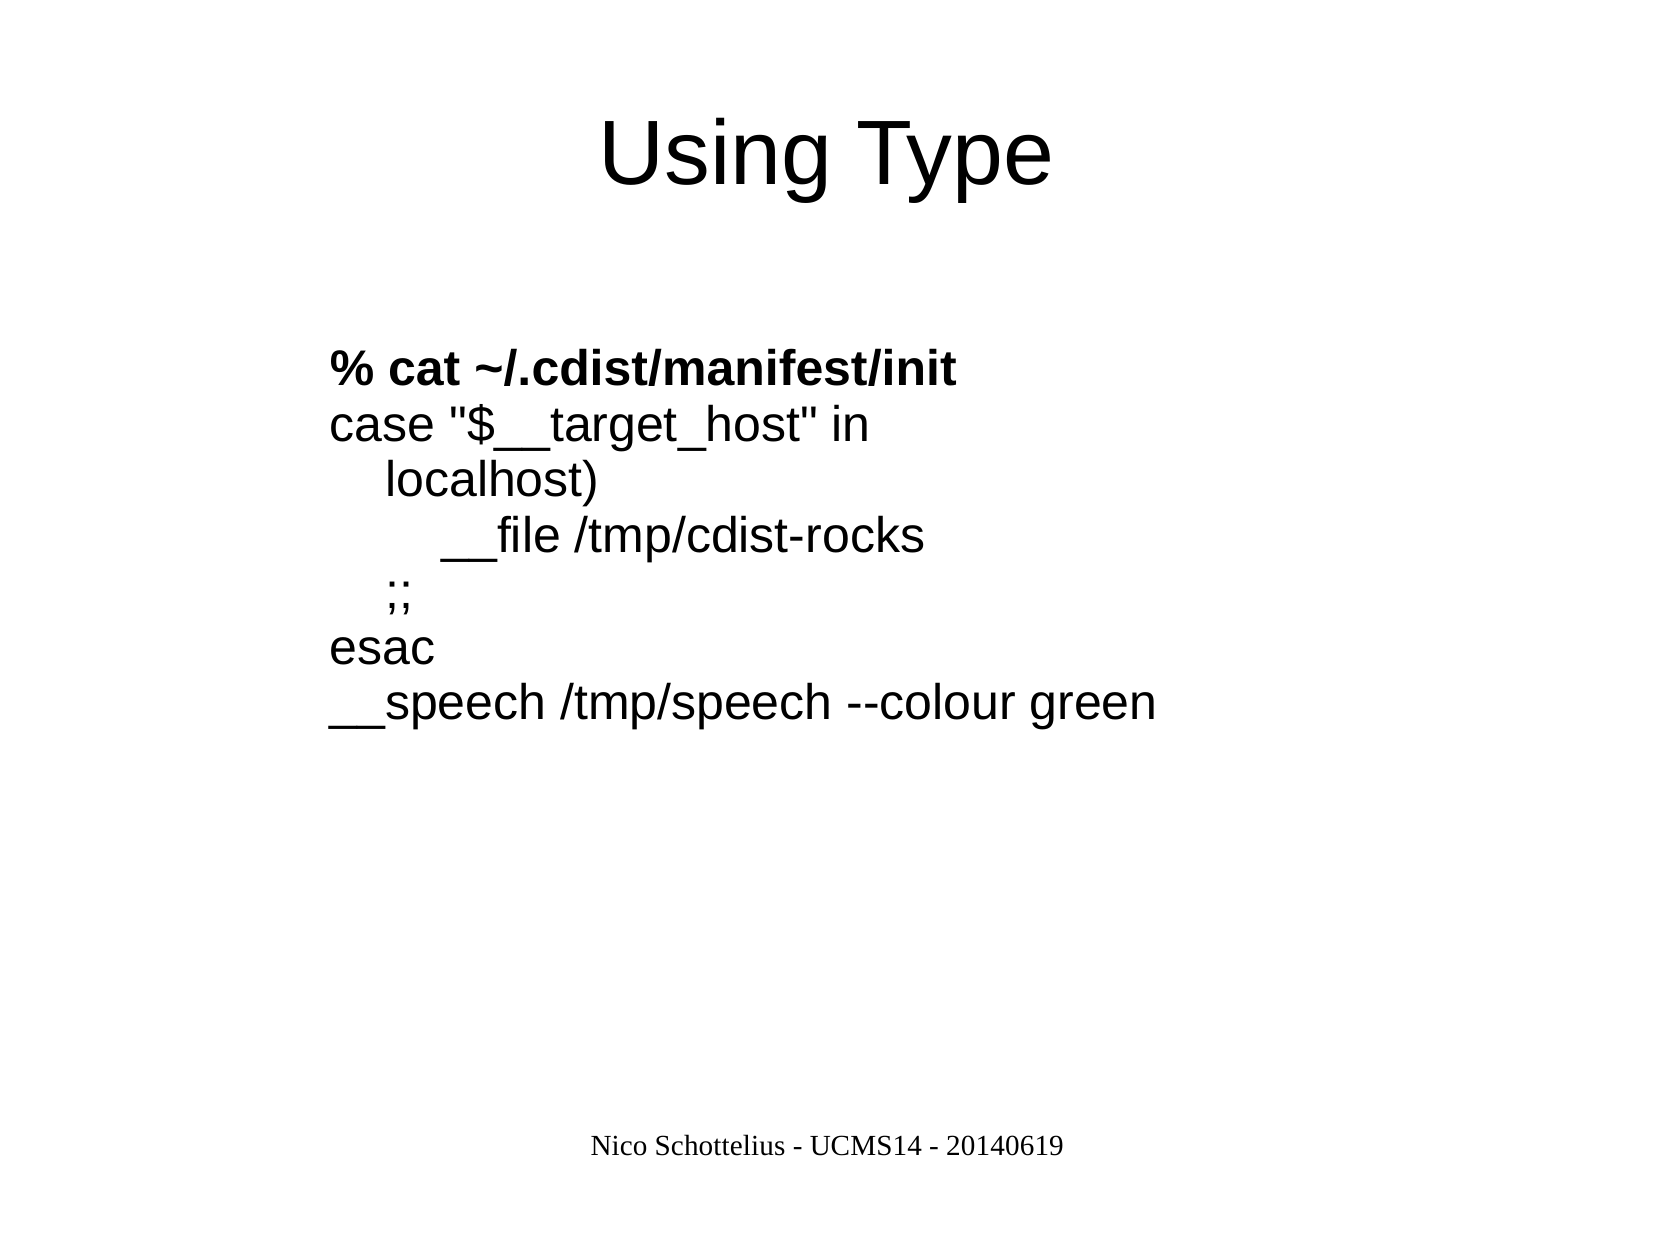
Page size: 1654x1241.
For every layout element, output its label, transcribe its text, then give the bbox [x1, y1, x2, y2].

text_box % cat ~/.cdist/manifest/init case "$__target_host" in localhost) __file /tmp/cdist-rocks ;; esac __speech /tmp/speech --colour green [314, 332, 1440, 1065]
title Using Type [82, 49, 1571, 257]
